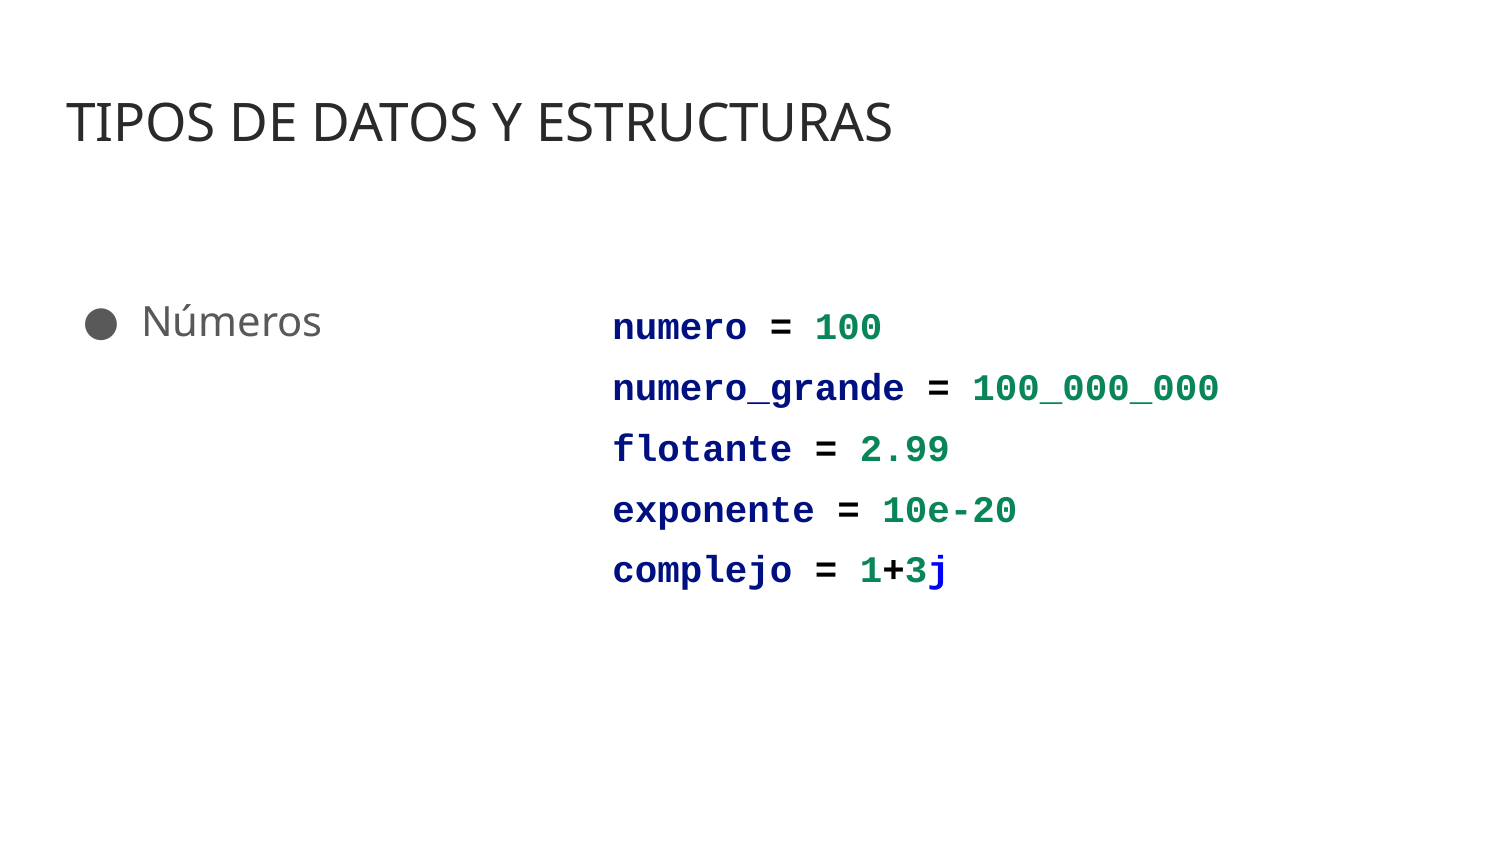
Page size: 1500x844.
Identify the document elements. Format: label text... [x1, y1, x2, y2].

list Números [51, 271, 581, 777]
title TIPOS DE DATOS Y ESTRUCTURAS [51, 72, 1449, 167]
list numero = 100 numero_grande = 100_000_000 flotante = 2.99 exponente = 10e-20 complejo = 1+3j [597, 271, 1449, 777]
